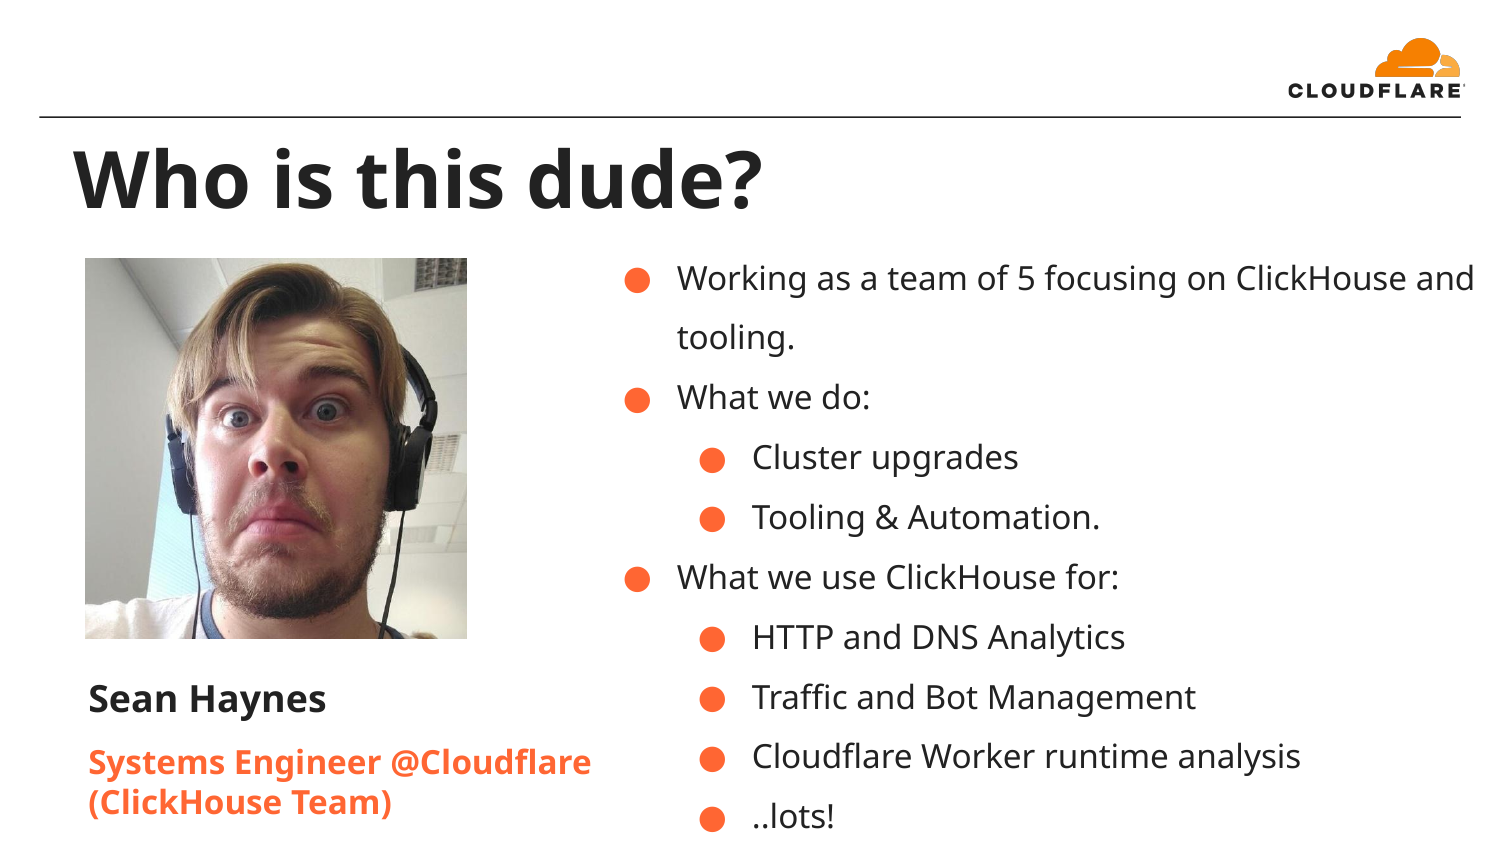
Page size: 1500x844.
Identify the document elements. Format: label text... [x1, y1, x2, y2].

picture [1288, 38, 1466, 98]
picture [85, 258, 467, 639]
text_box Systems Engineer @Cloudflare (ClickHouse Team) [73, 725, 935, 836]
list Working as a team of 5 focusing on ClickHouse and tooling. What we do: Cluster upgrades Tooling & Automation. What we use ClickHouse for: HTTP and DNS Analytics Traffic and Bot Management Cloudflare Worker runtime analysis ..lots! [601, 236, 1485, 834]
text_box Sean Haynes [73, 660, 523, 725]
title Who is this dude? [73, 129, 1321, 237]
